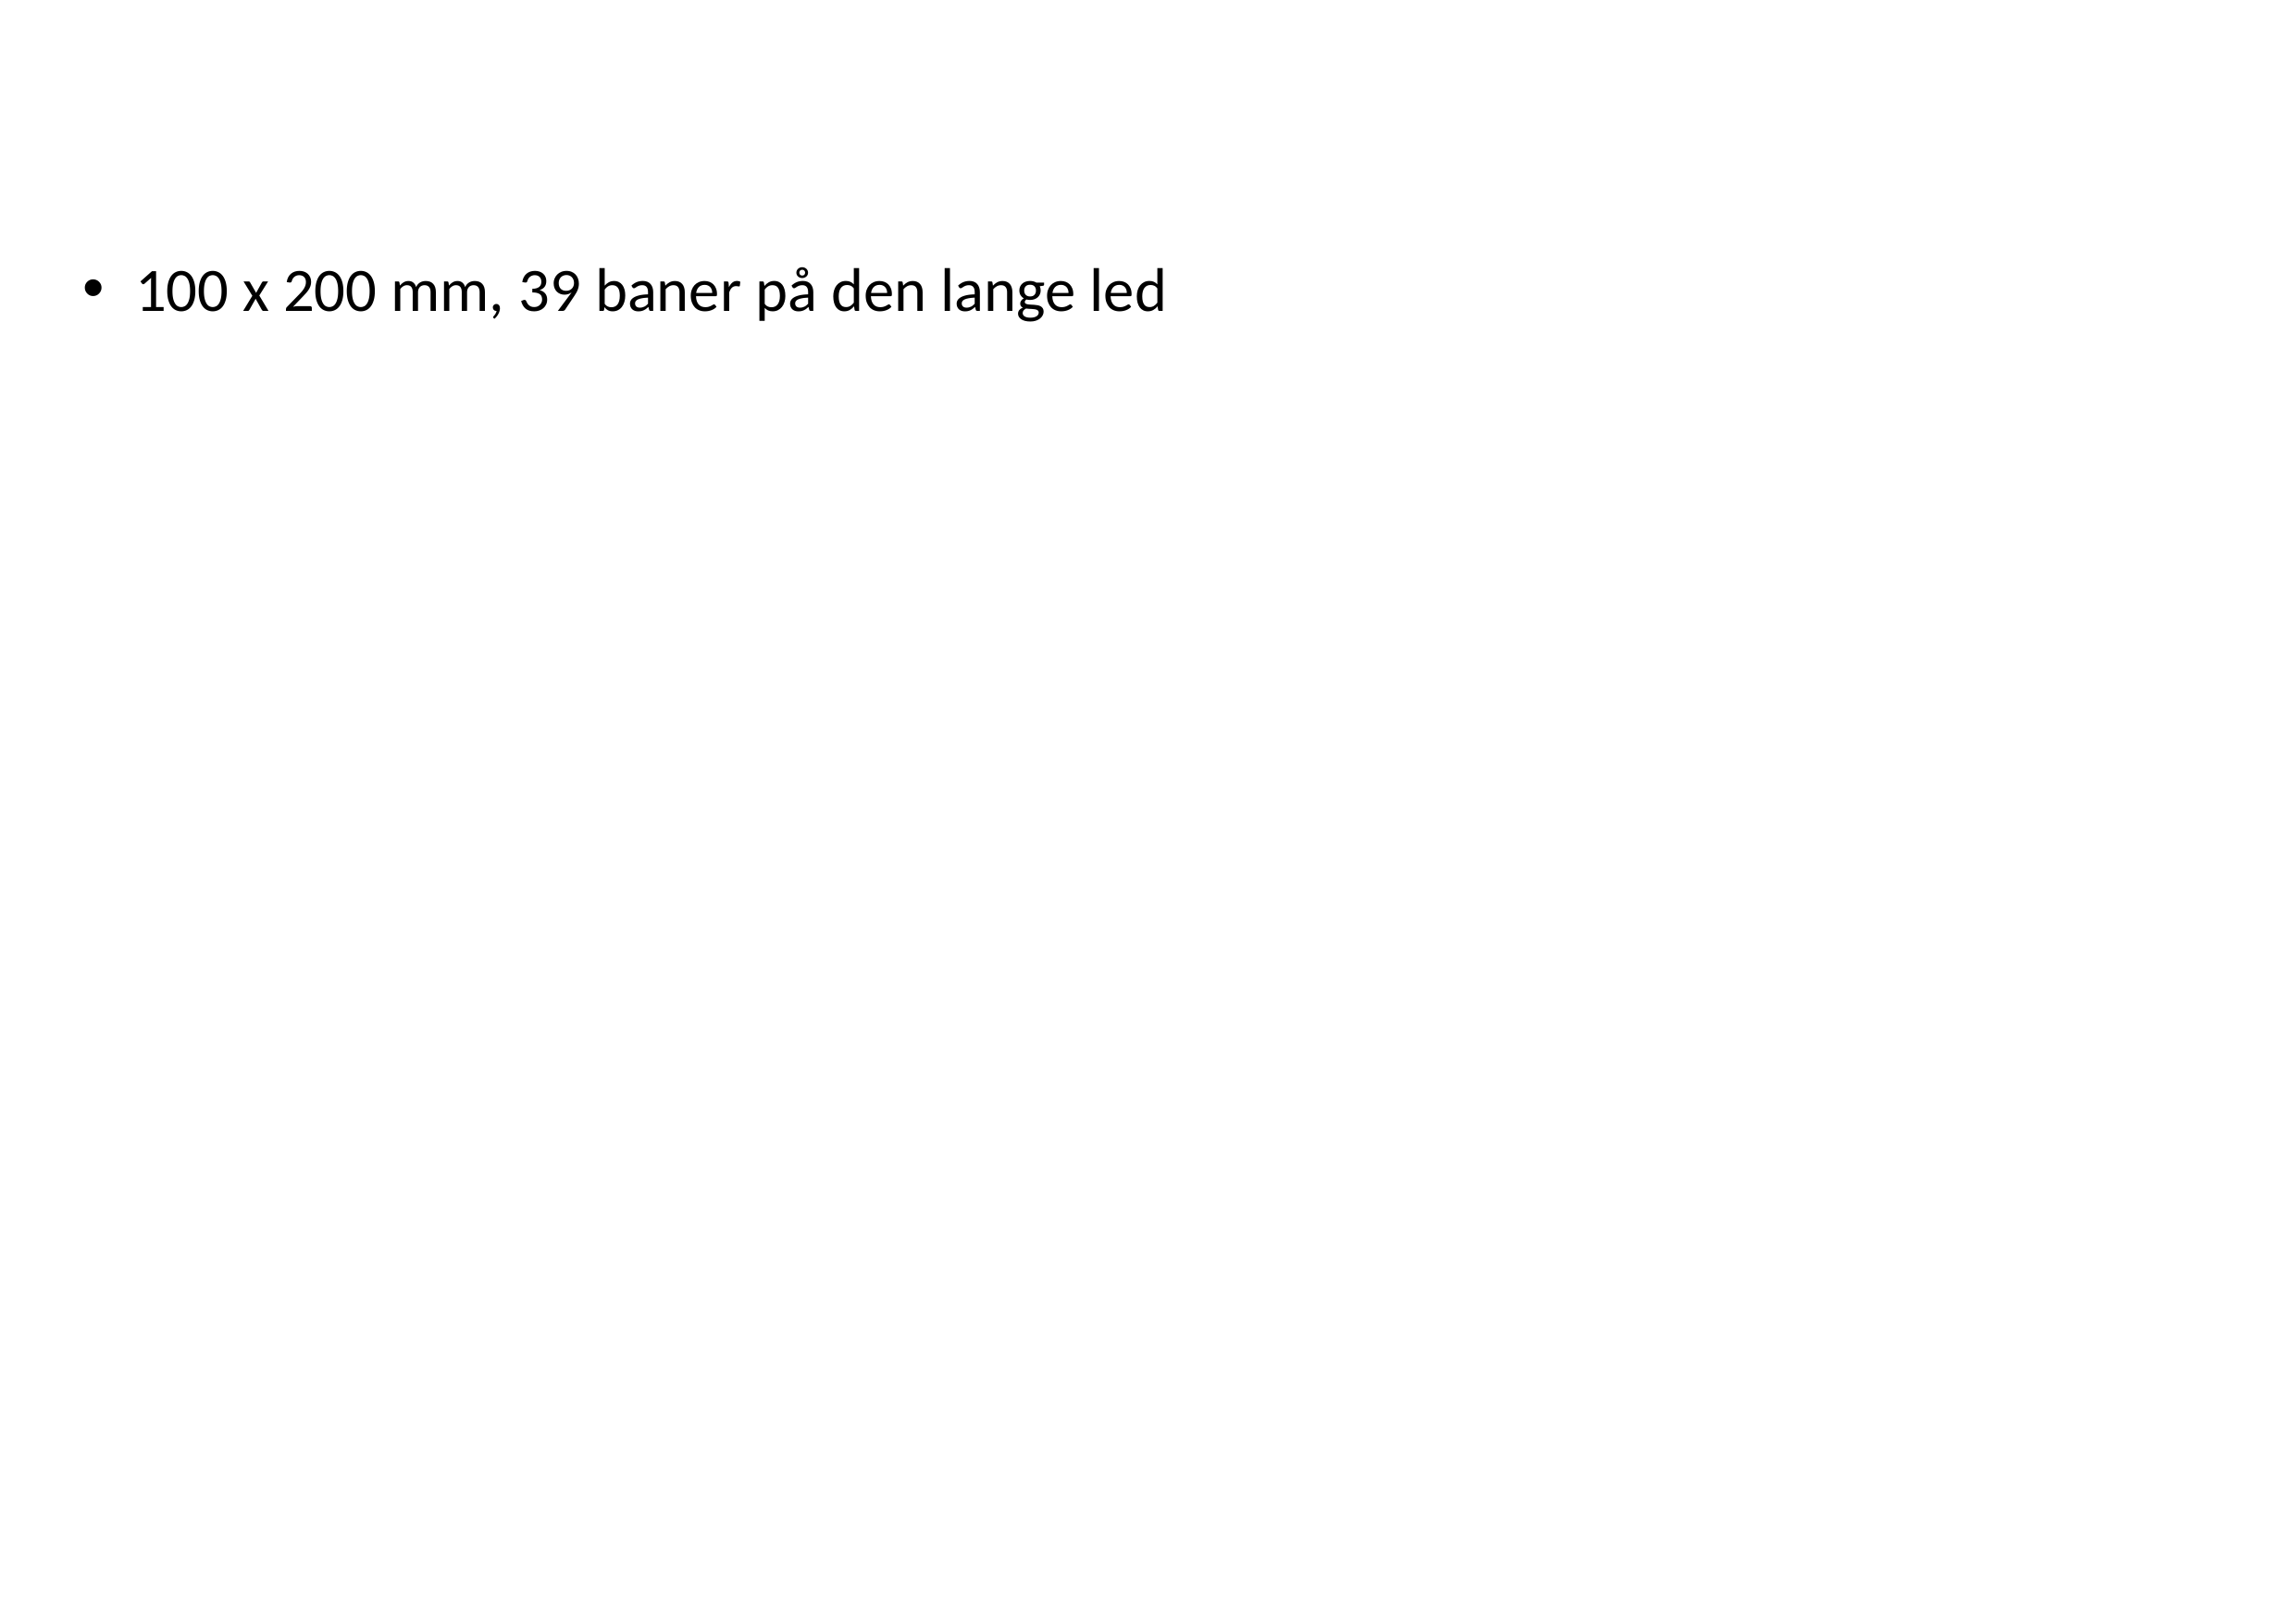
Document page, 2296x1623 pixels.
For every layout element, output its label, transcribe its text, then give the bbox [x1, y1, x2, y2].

text_box 100 x 200 mm, 39 baner på den lange led [69, 242, 1319, 930]
